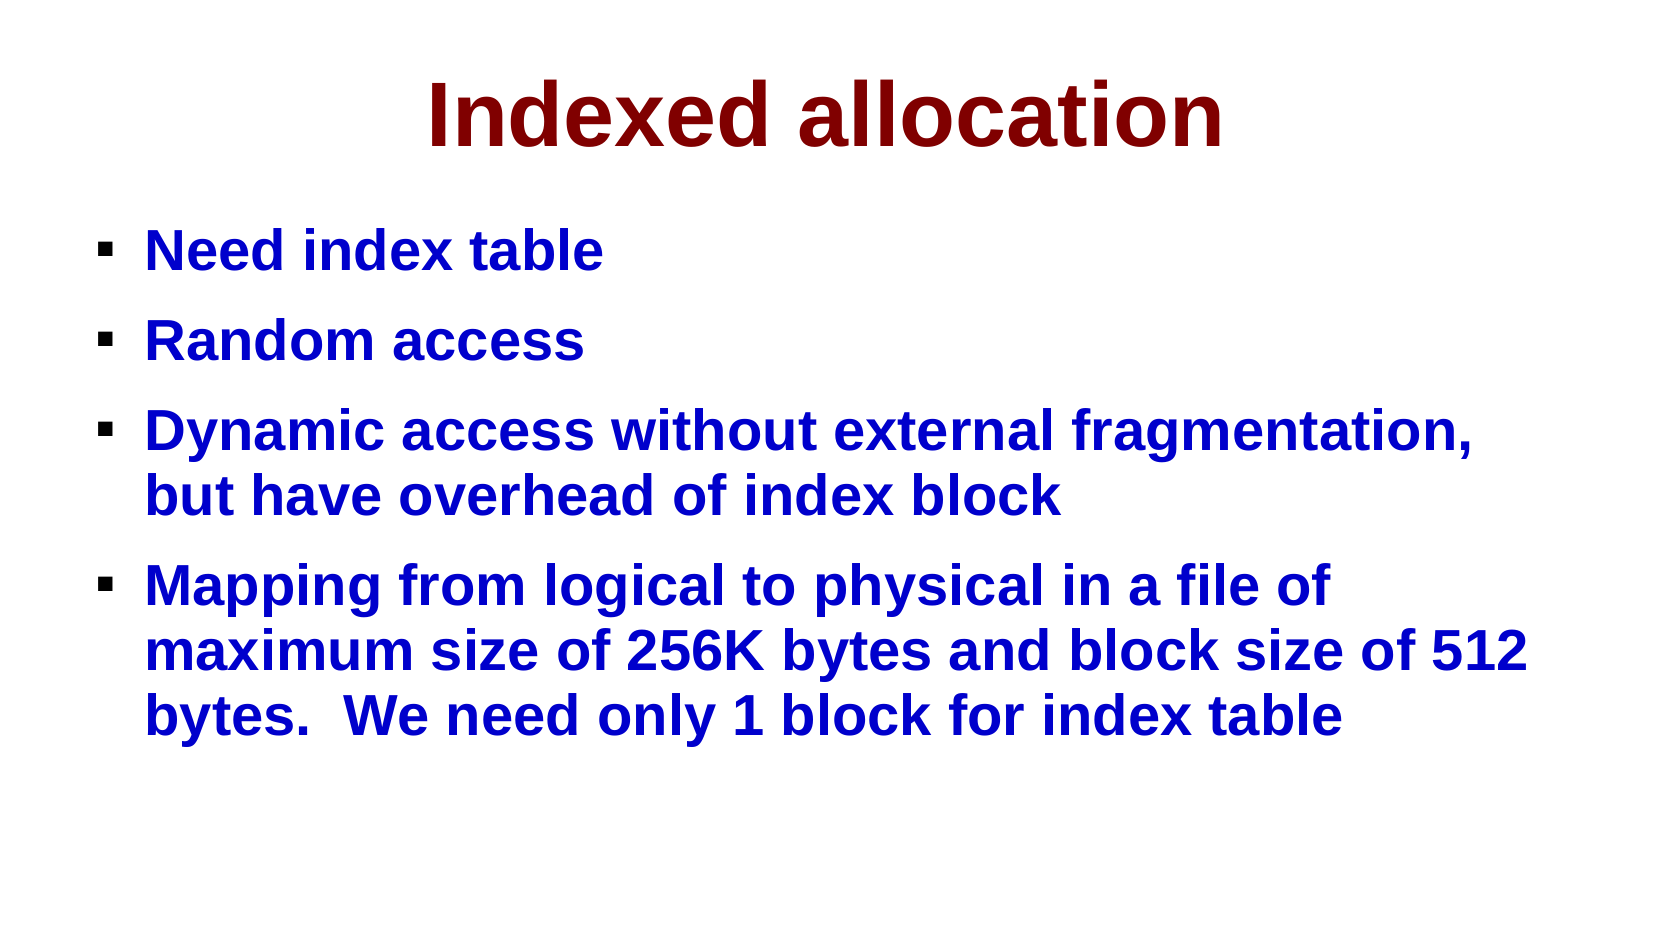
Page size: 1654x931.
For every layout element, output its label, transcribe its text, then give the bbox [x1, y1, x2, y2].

list Need index table Random access Dynamic access without external fragmentation, but have overhead of index block Mapping from logical to physical in a file of maximum size of 256K bytes and block size of 512 bytes. We need only 1 block for index table [82, 217, 1571, 757]
title Indexed allocation [82, 37, 1571, 193]
